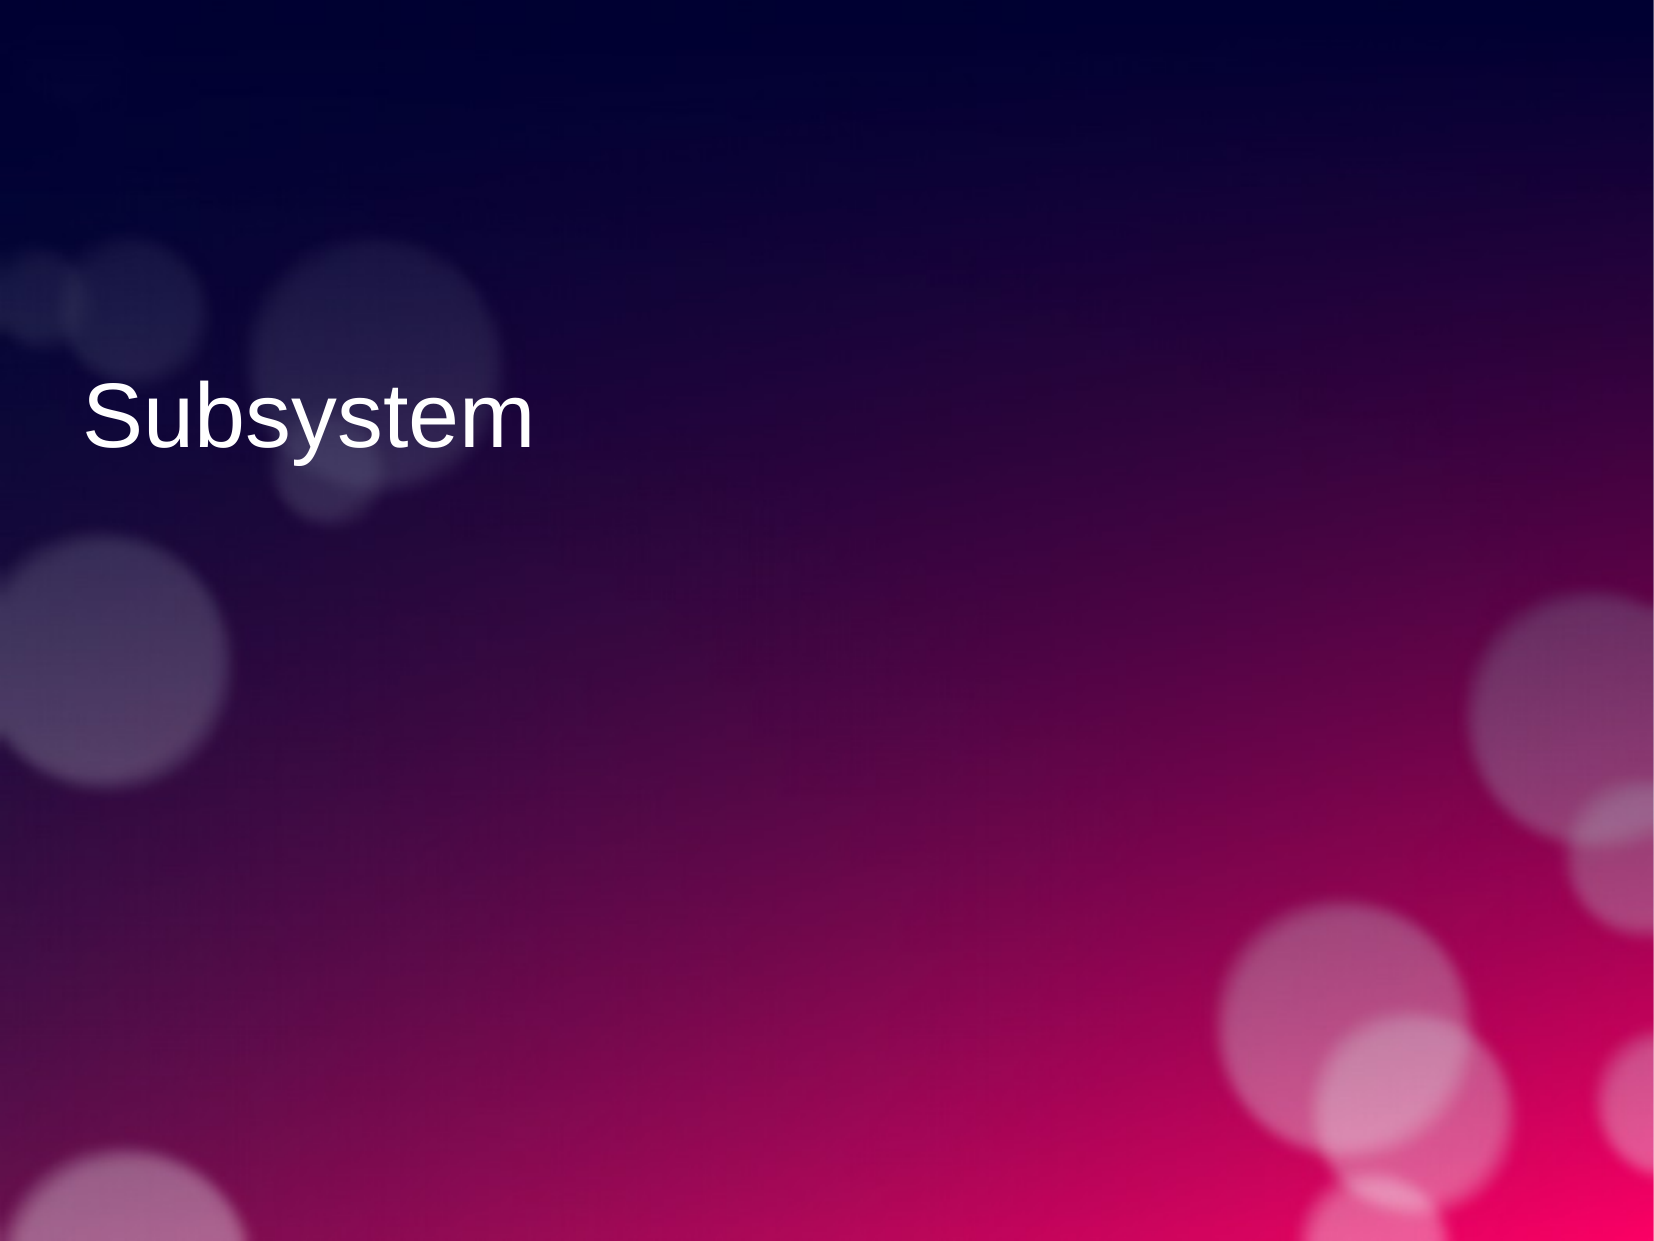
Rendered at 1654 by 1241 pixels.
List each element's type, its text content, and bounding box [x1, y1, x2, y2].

picture [0, 0, 1654, 1241]
title Subsystem [82, 312, 1571, 520]
